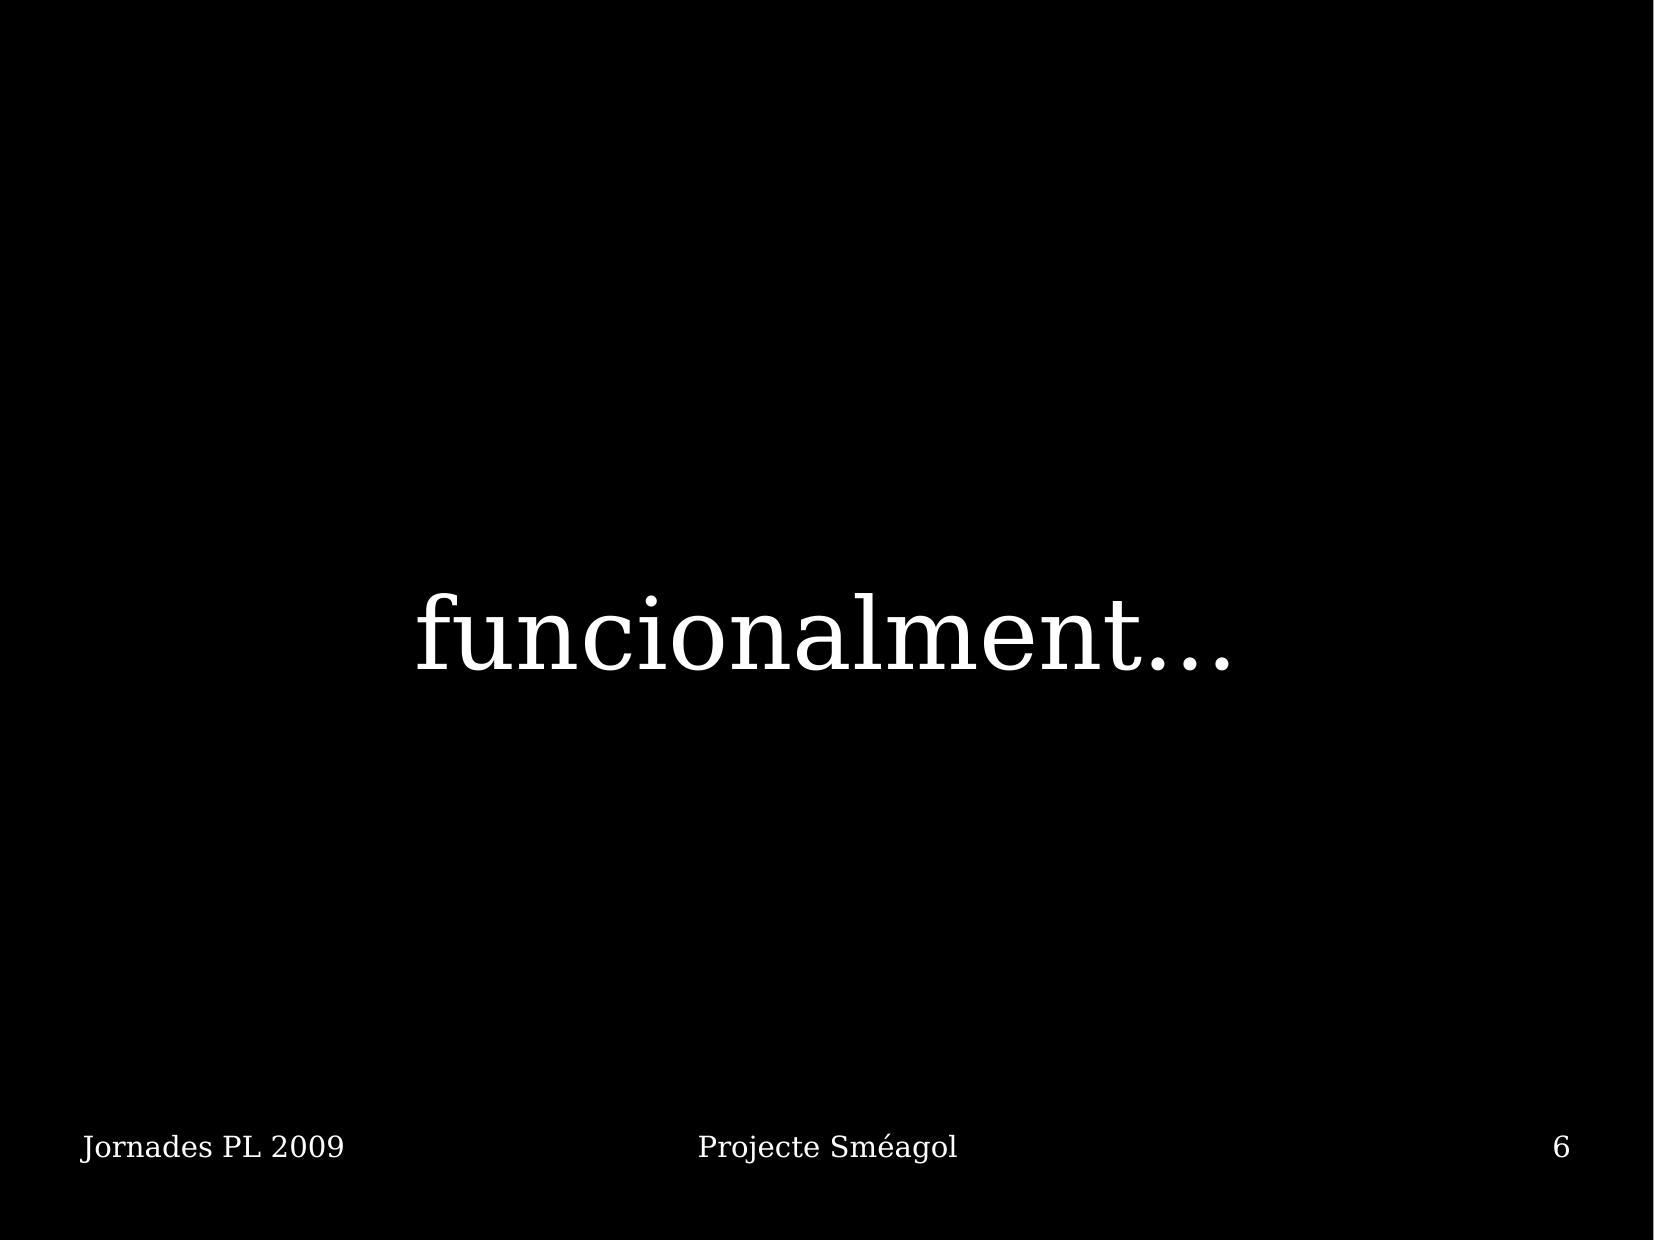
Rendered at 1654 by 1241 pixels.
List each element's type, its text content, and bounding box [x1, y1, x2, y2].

title funcionalment... [59, 529, 1595, 711]
